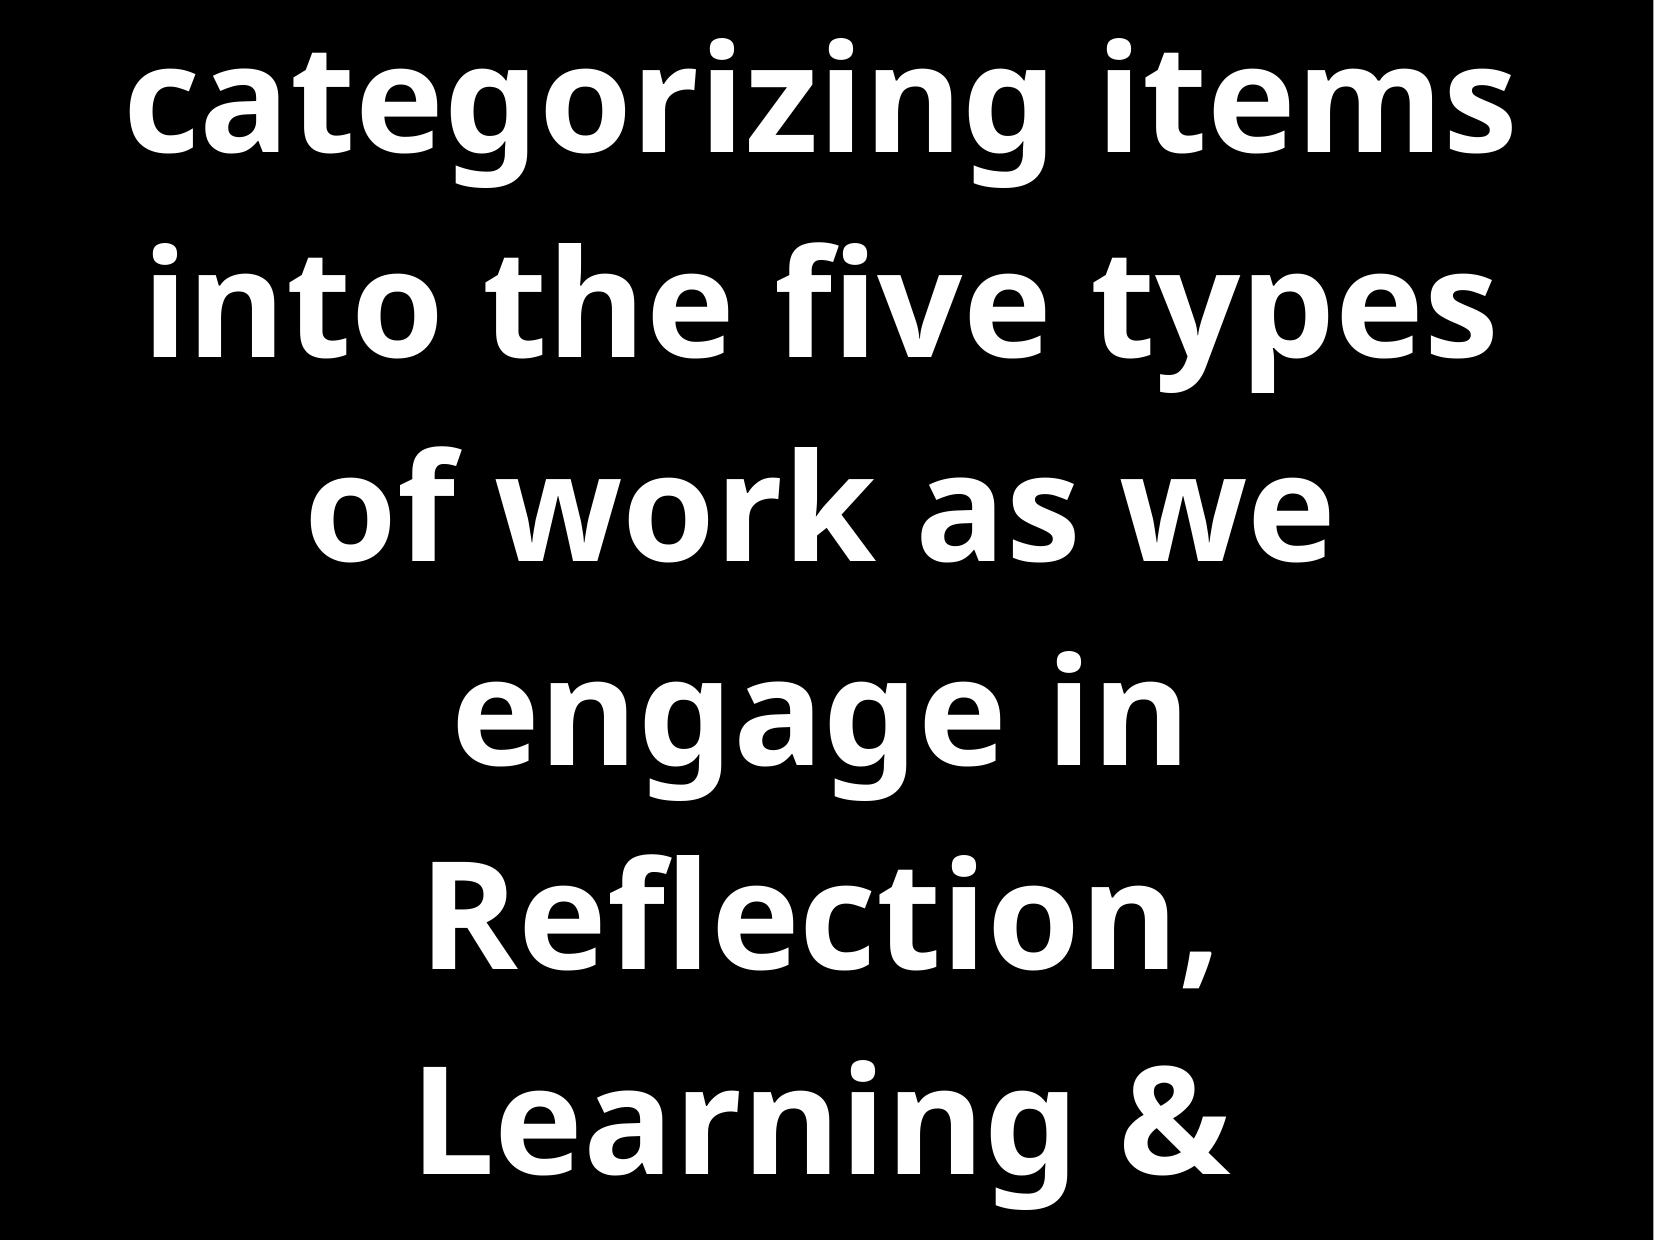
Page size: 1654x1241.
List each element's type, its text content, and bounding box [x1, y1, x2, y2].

title Practice categorizing items into the five types of work as we engage in Reflection, Learning & Planning [76, 59, 1565, 1152]
